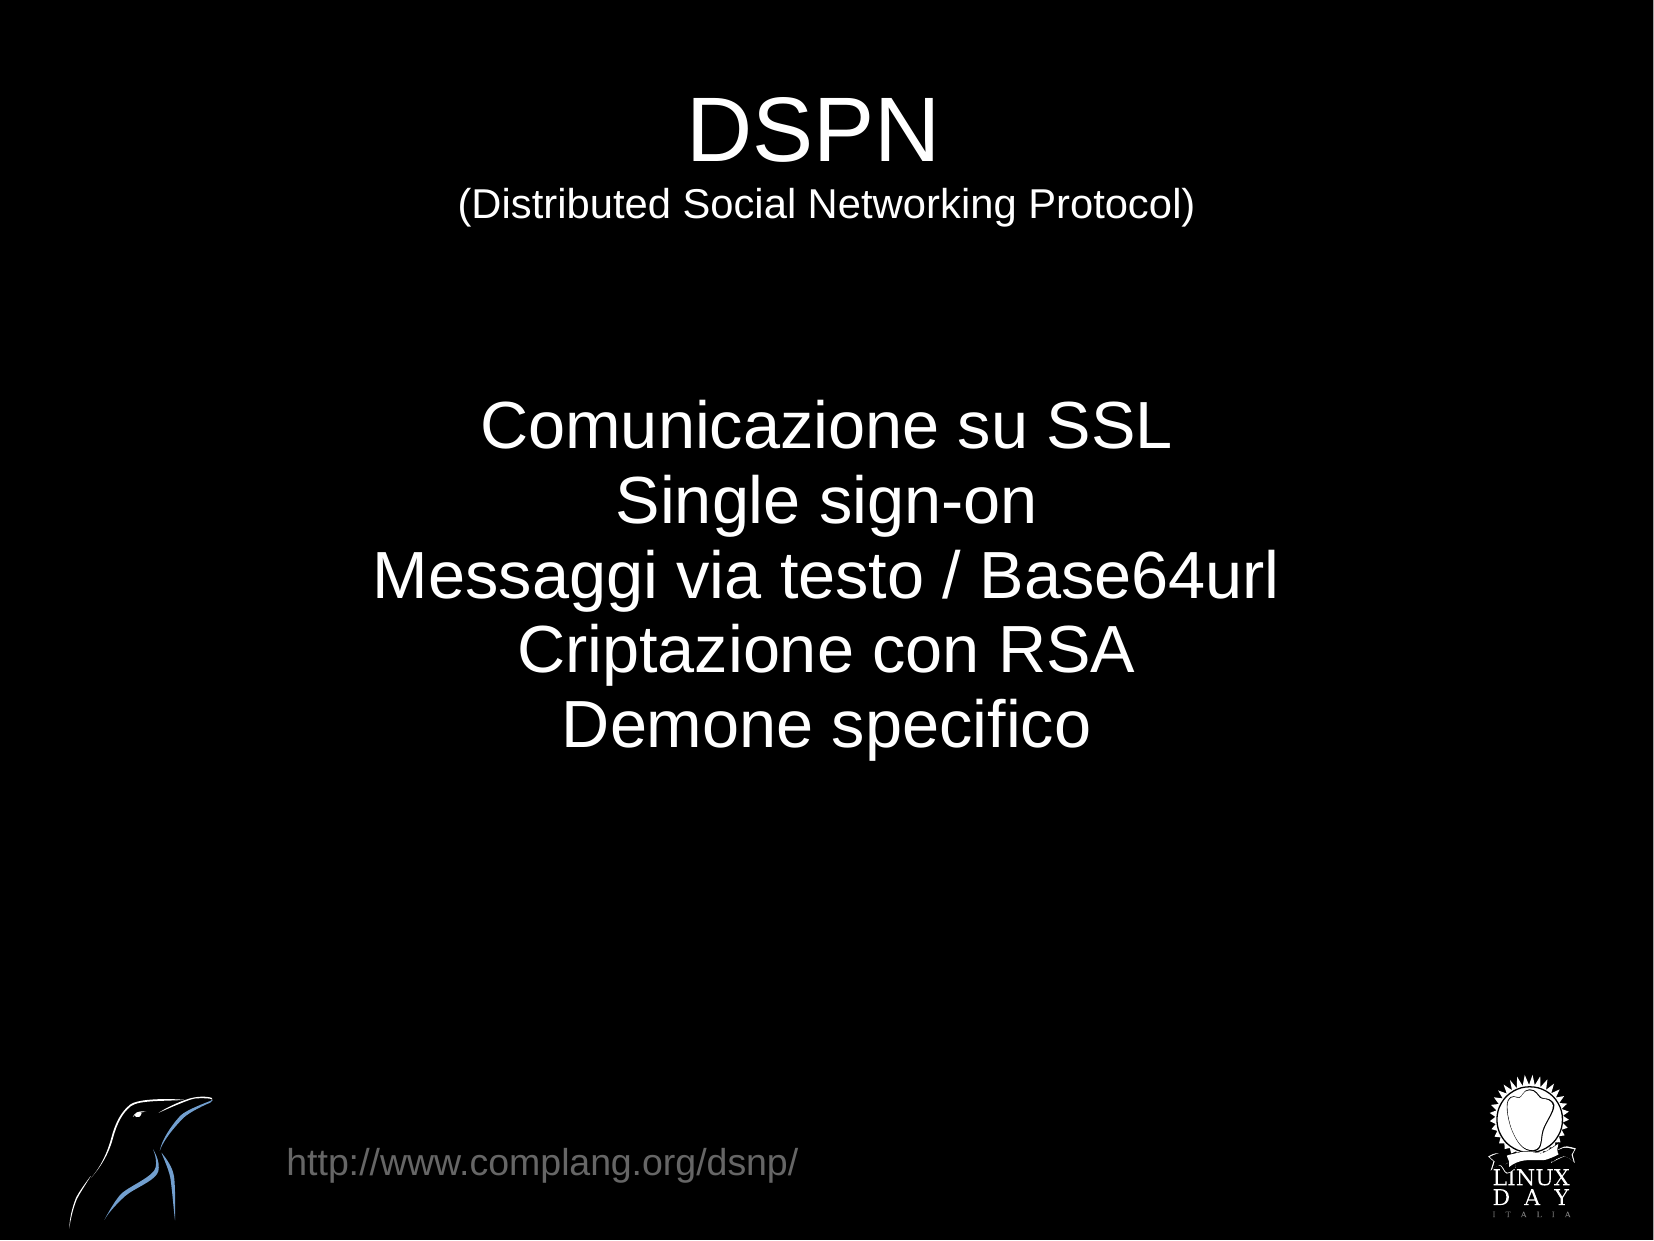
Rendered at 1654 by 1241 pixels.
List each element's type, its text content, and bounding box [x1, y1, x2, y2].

subtitle Comunicazione su SSL Single sign-on Messaggi via testo / Base64url Criptazione con RSA Demone specifico [82, 290, 1571, 1010]
text_box http://www.complang.org/dsnp/ [271, 1133, 1441, 1191]
title DSPN (Distributed Social Networking Protocol) [82, 49, 1571, 257]
